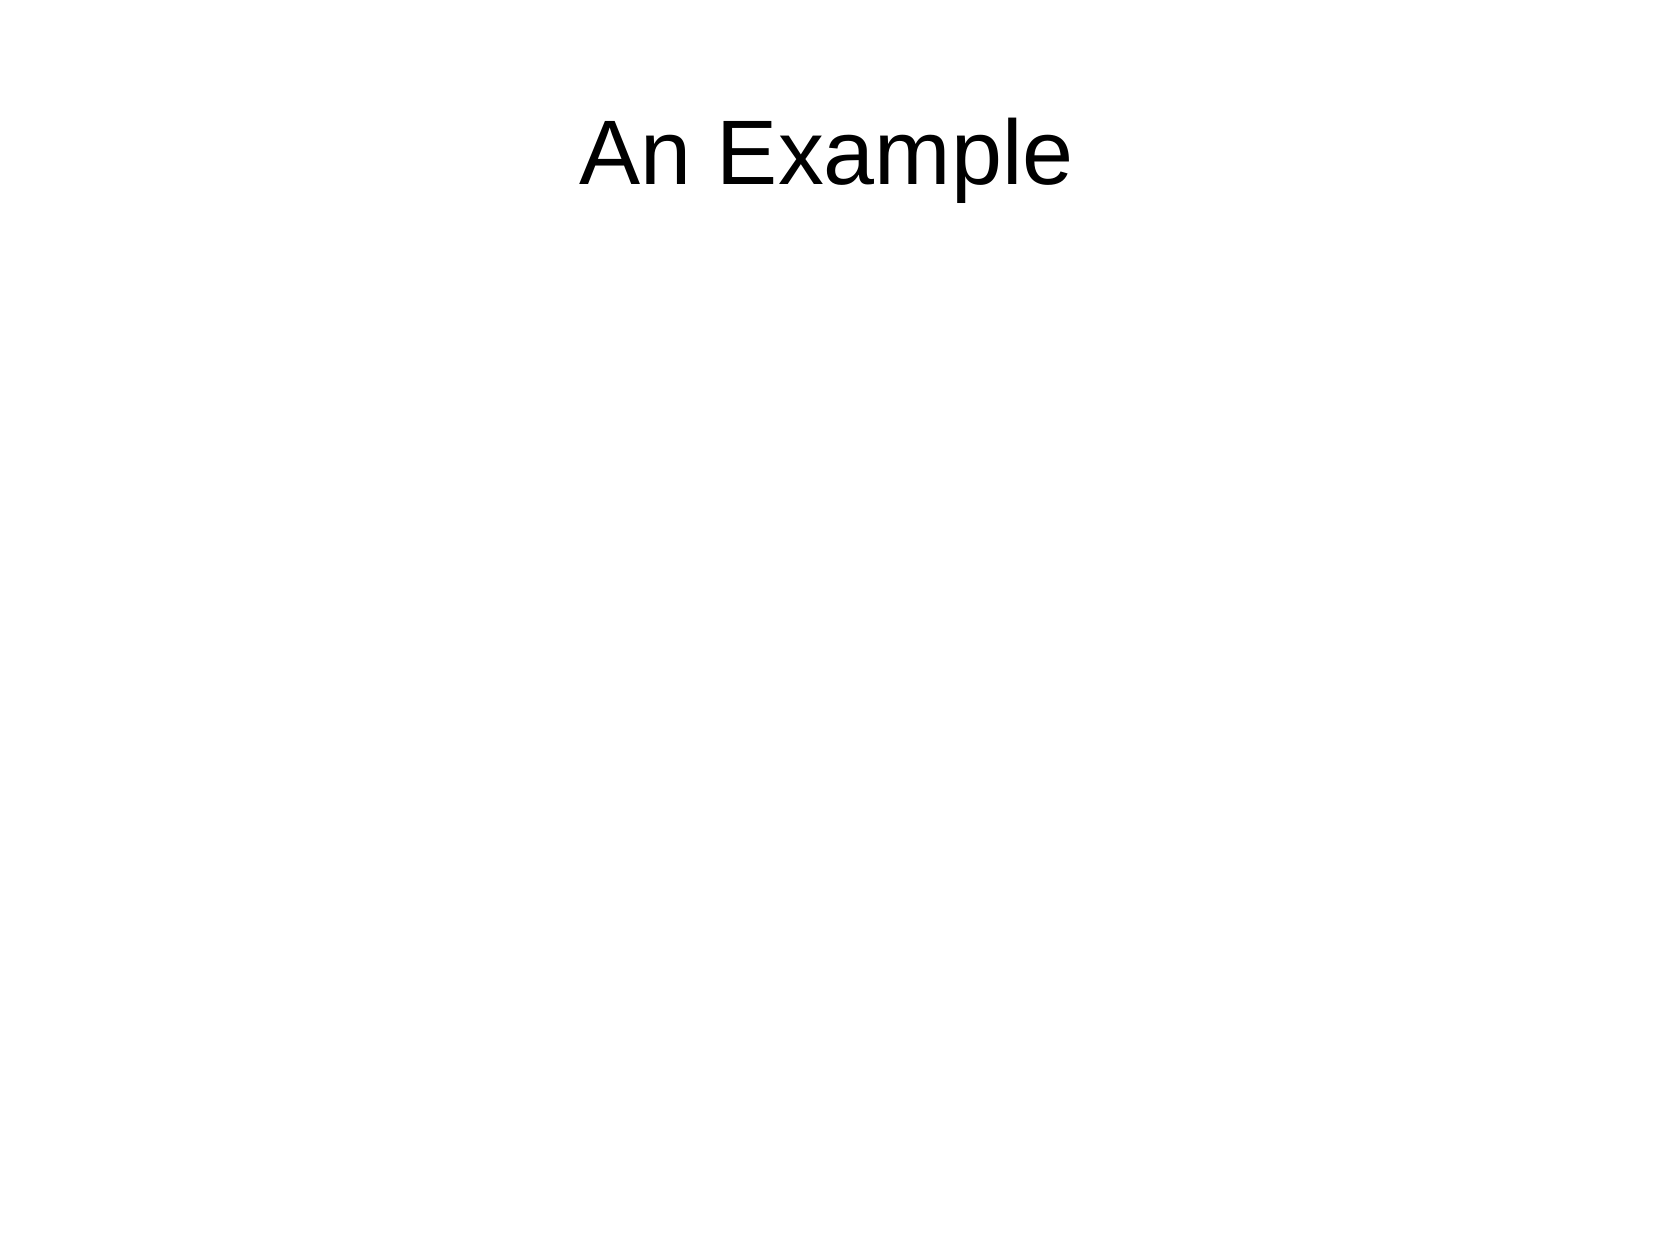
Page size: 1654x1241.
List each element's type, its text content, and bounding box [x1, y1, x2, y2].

title An Example [82, 56, 1571, 250]
